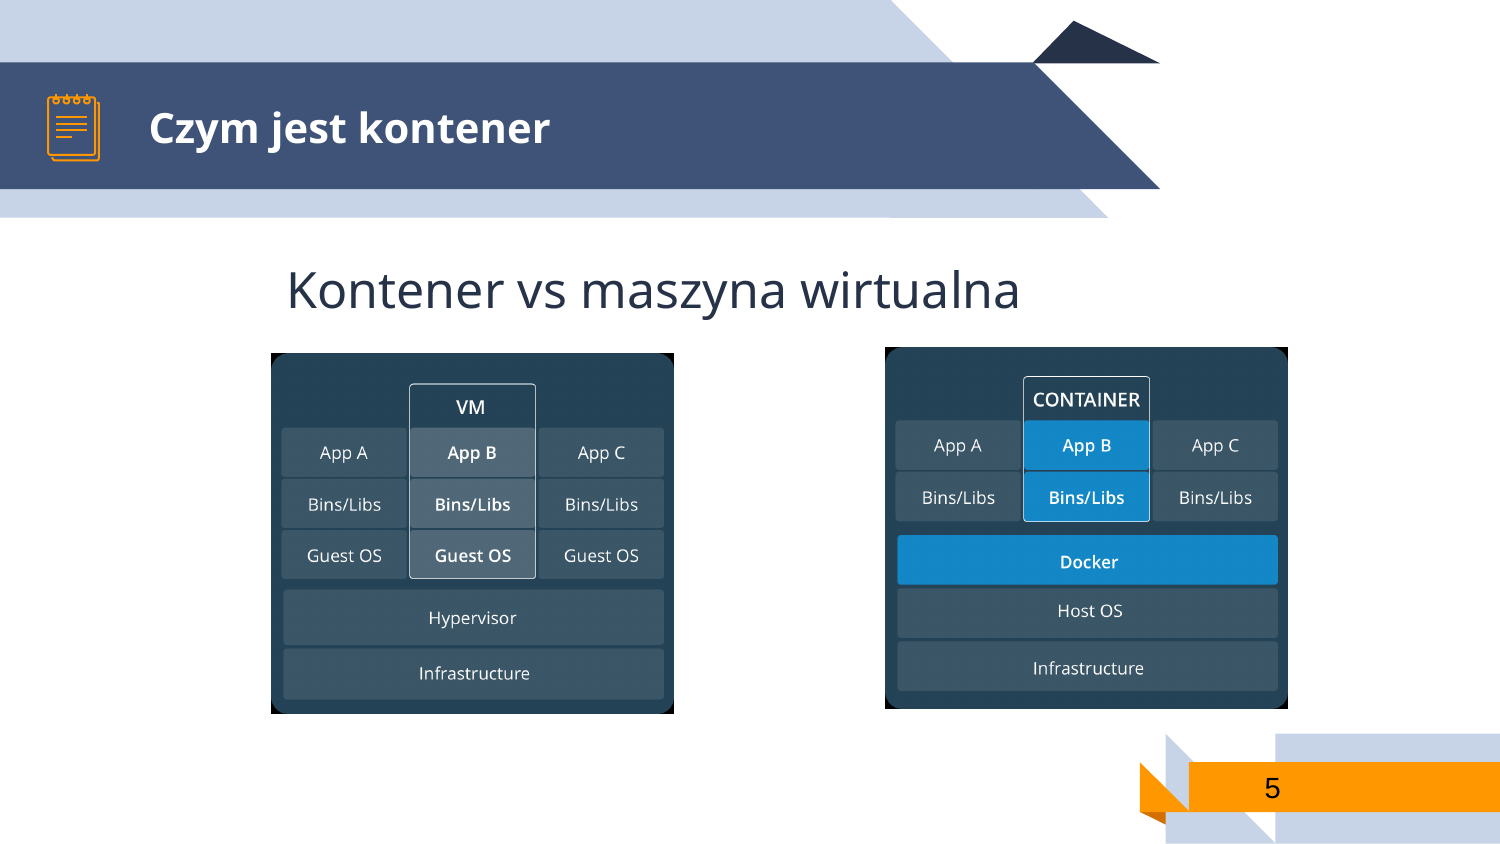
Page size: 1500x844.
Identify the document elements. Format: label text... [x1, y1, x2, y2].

text_box Kontener vs maszyna wirtualna [271, 224, 1111, 354]
picture [271, 353, 674, 714]
slide_number <numer> [1249, 760, 1494, 813]
title Czym jest kontener [133, 64, 1035, 190]
picture [885, 347, 1288, 709]
